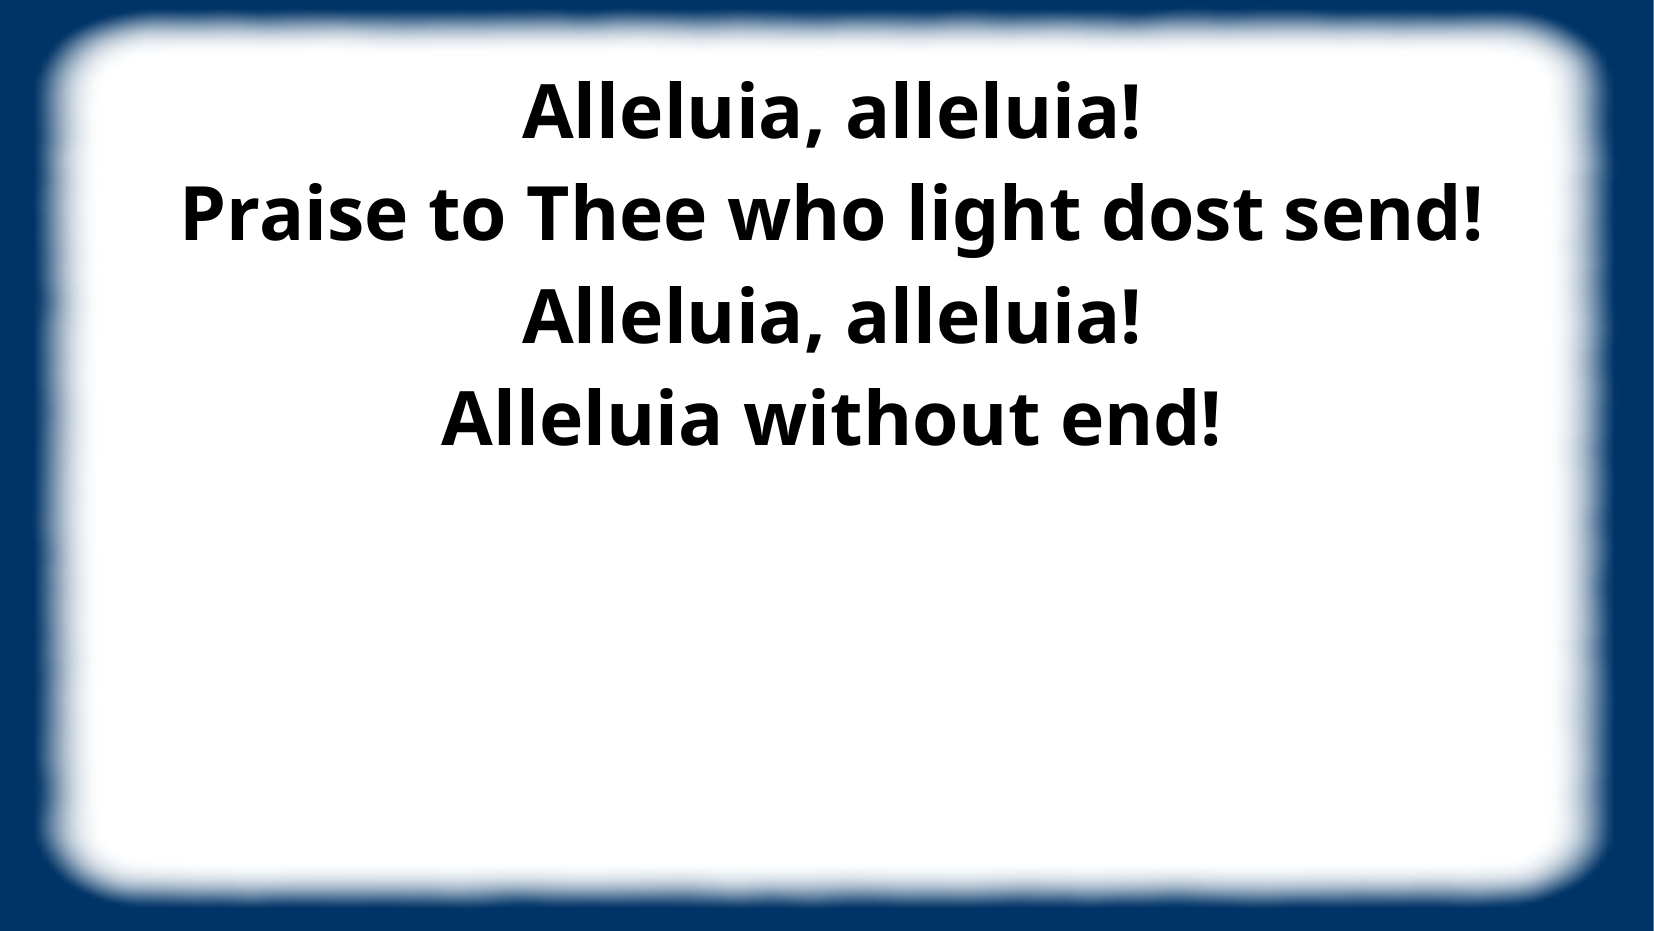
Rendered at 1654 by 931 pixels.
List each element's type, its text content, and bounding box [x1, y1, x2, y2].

text_box Alleluia, alleluia! Praise to Thee who light dost send! Alleluia, alleluia! Alleluia without end! [105, 50, 1561, 466]
picture [0, 0, 1654, 931]
